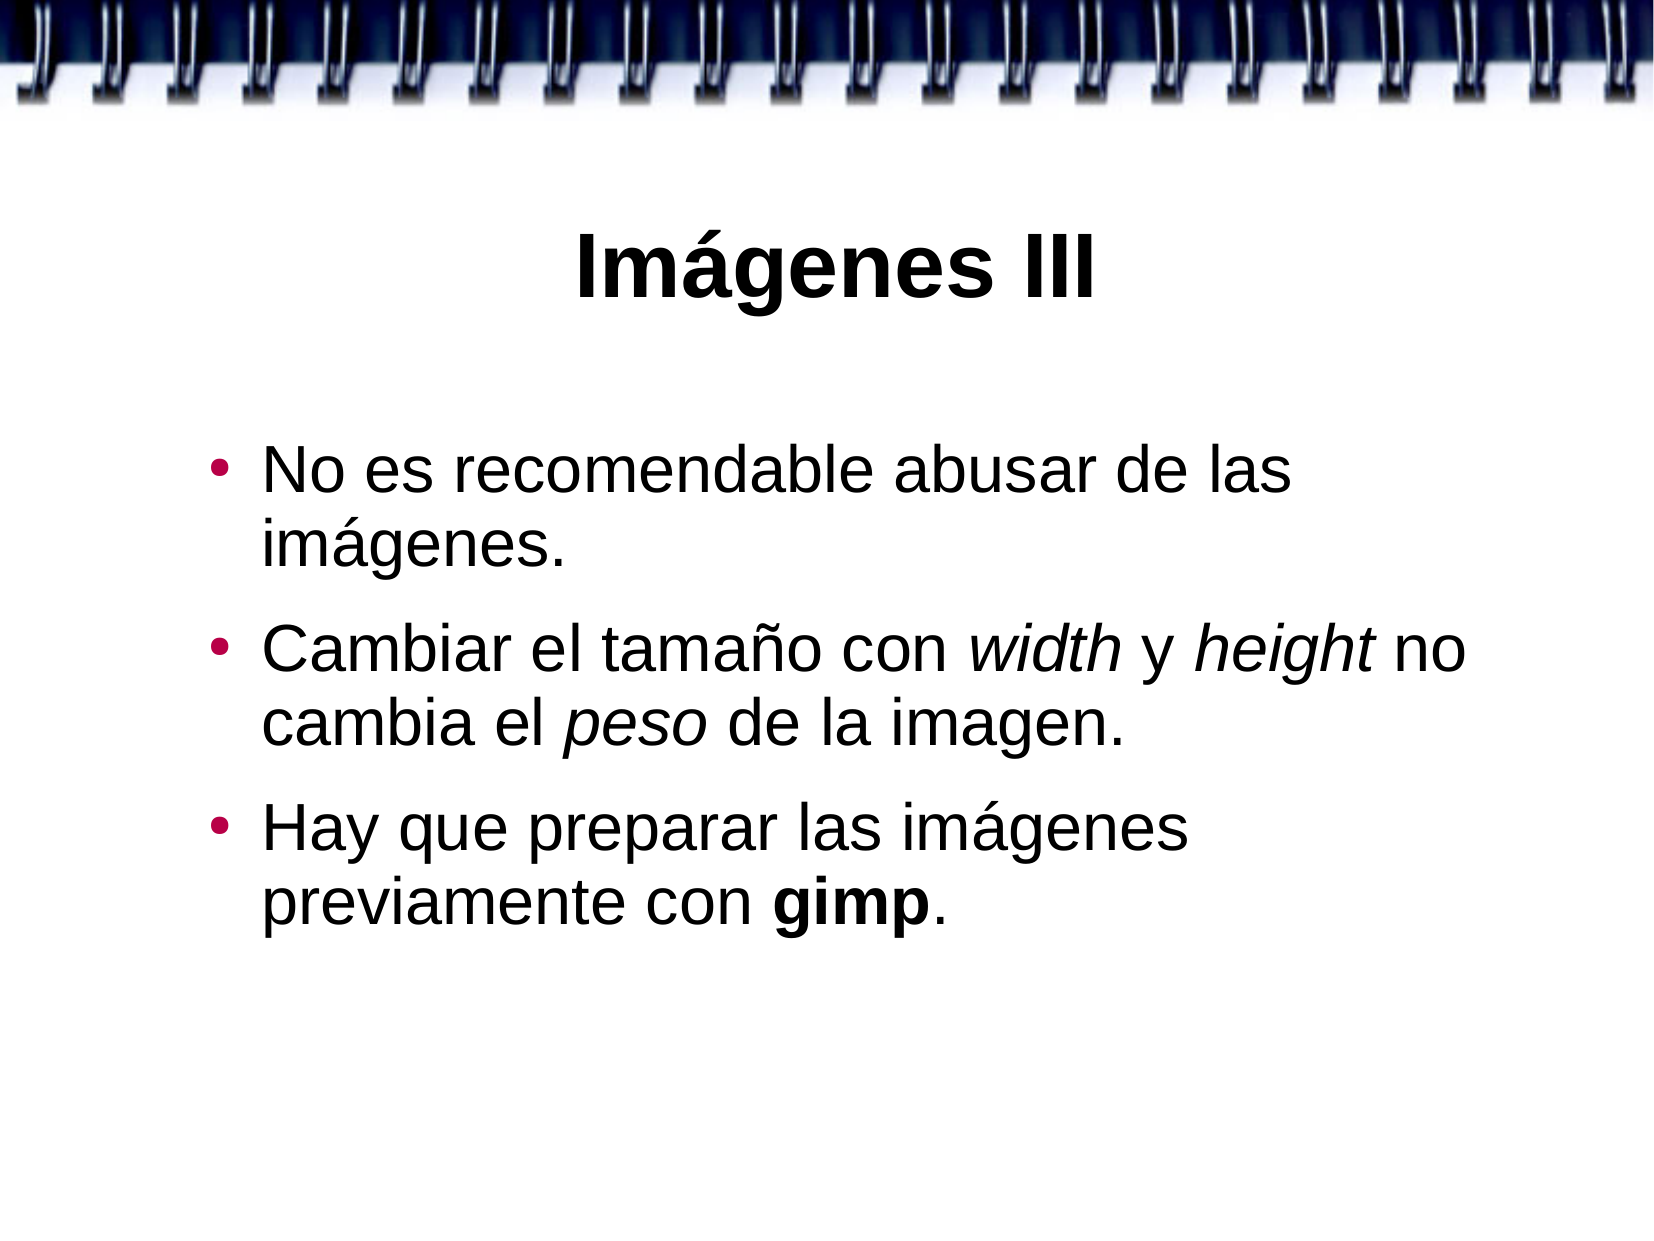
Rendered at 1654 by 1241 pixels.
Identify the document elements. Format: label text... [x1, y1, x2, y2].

picture [0, 0, 1654, 121]
list No es recomendable abusar de las imágenes. Cambiar el tamaño con width y height no cambia el peso de la imagen. Hay que preparar las imágenes previamente con gimp. [190, 431, 1472, 1047]
title Imágenes III [139, 169, 1535, 362]
